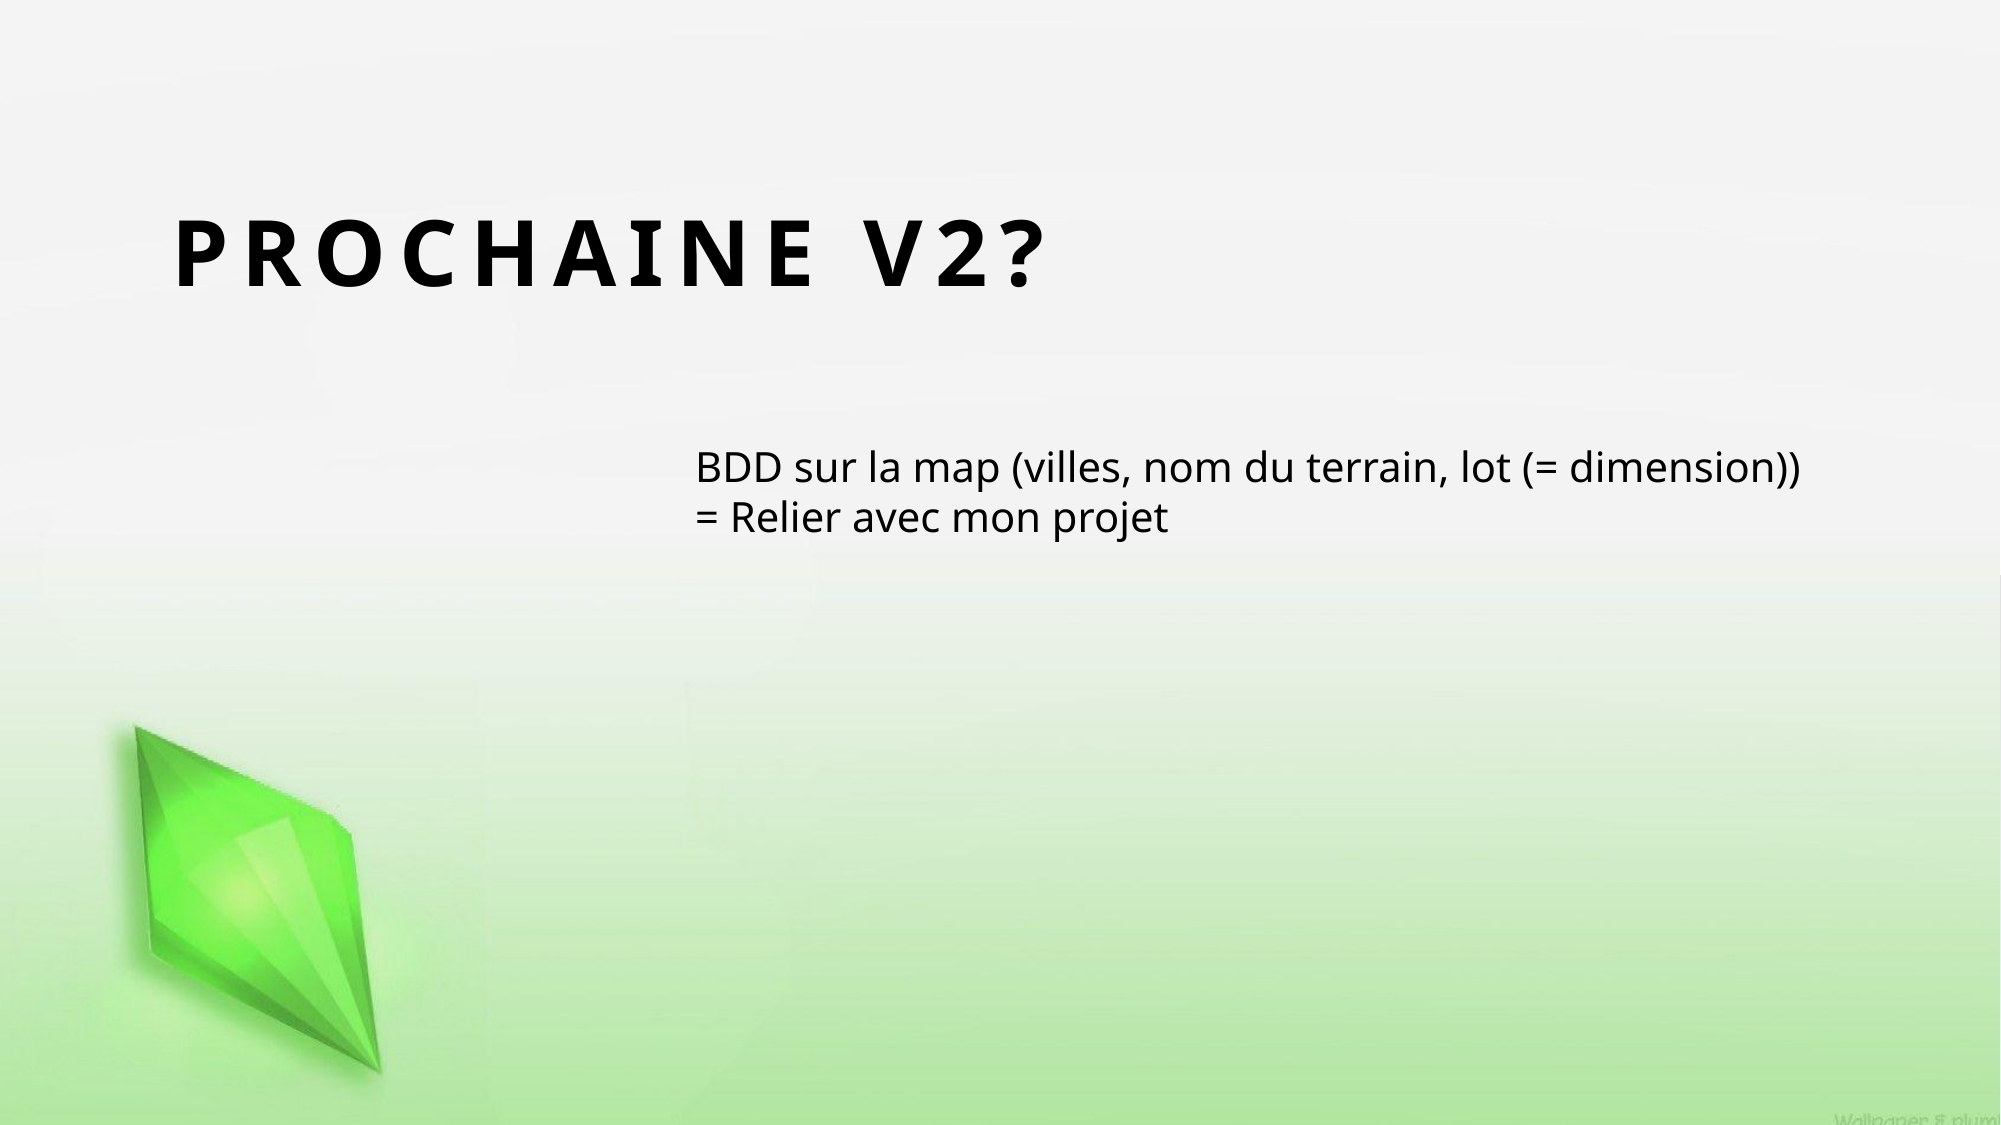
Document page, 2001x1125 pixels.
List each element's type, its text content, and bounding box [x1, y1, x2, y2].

text_box BDD sur la map (villes, nom du terrain, lot (= dimension)) = Relier avec mon projet [680, 433, 1844, 601]
title Prochaine V2? [156, 124, 1844, 313]
picture [0, 0, 2000, 1125]
